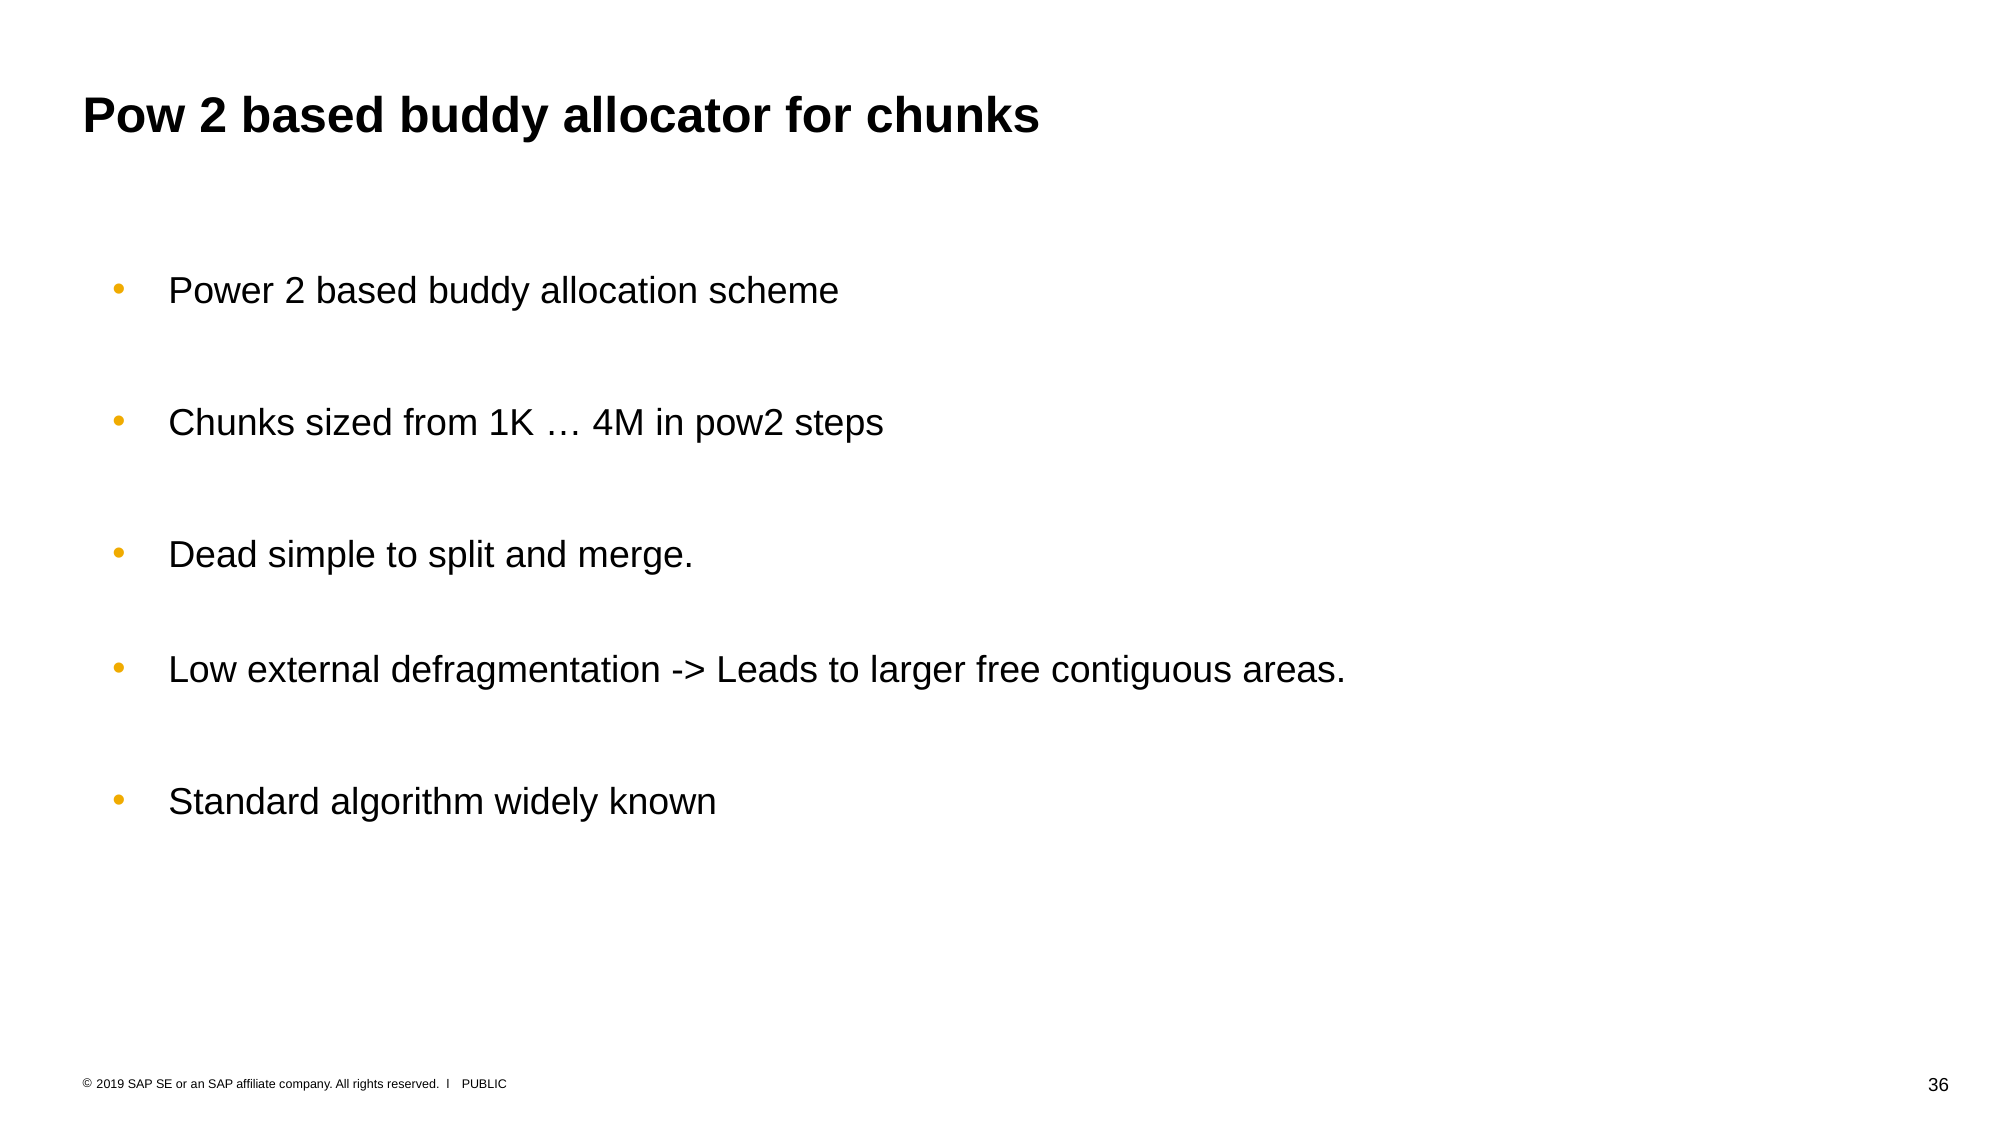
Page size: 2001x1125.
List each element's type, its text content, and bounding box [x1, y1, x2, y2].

title Pow 2 based buddy allocator for chunks [82, 82, 1918, 144]
list Power 2 based buddy allocation scheme Chunks sized from 1K … 4M in pow2 steps Dead simple to split and merge. Low external defragmentation -> Leads to larger free contiguous areas. Standard algorithm widely known [82, 265, 1918, 1040]
